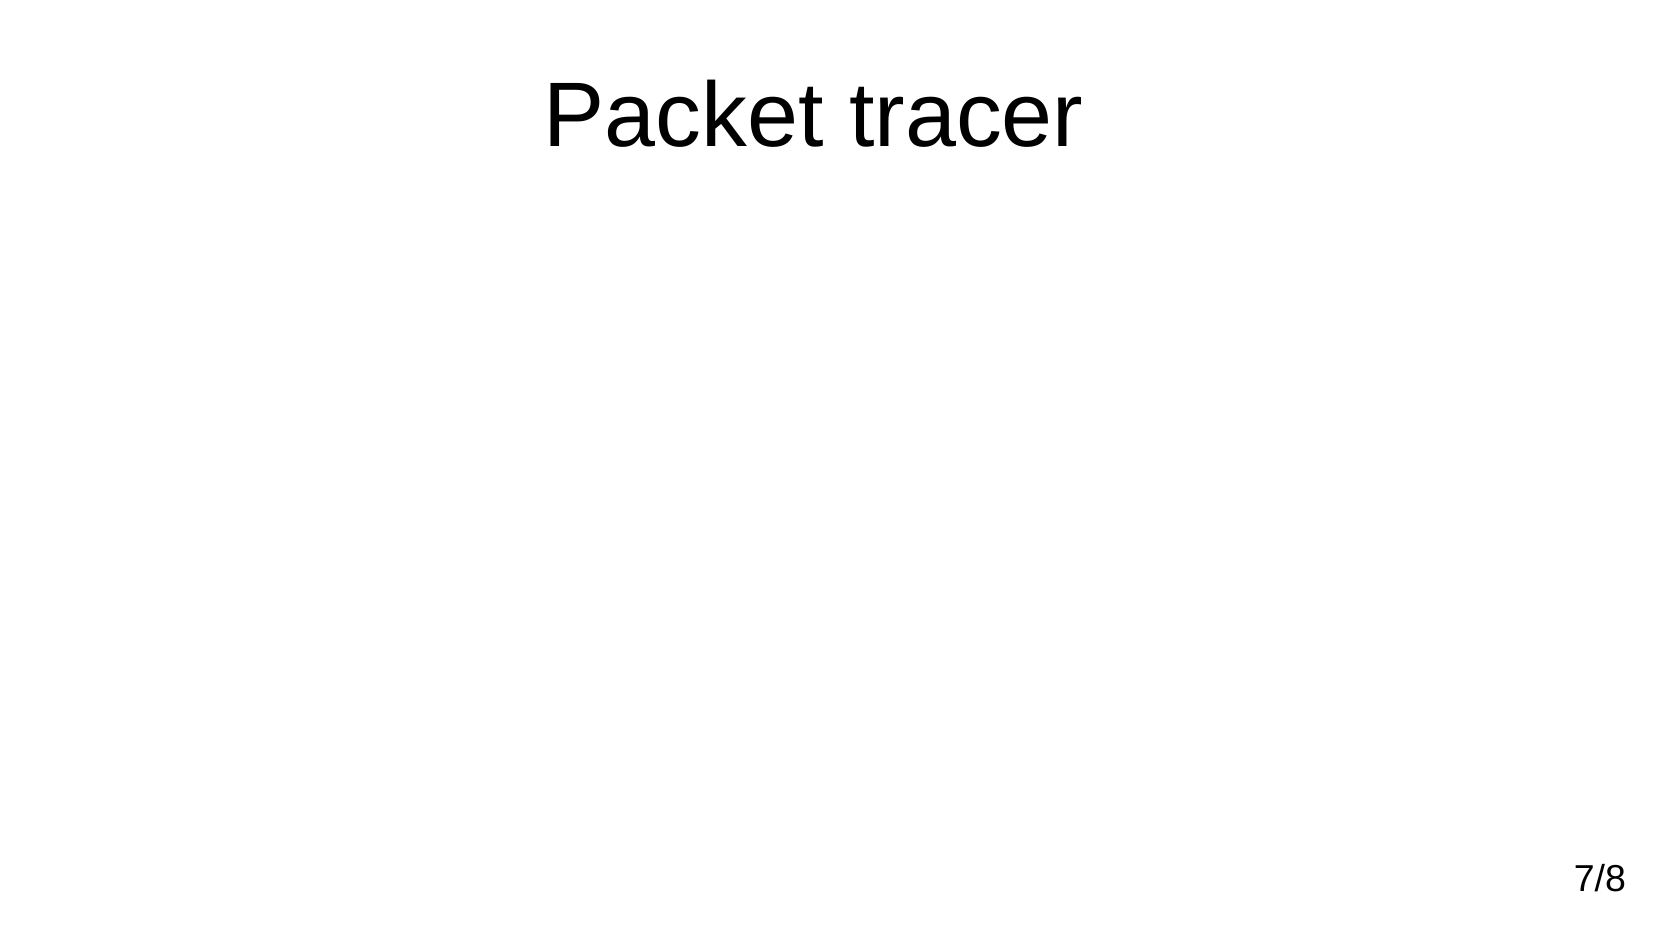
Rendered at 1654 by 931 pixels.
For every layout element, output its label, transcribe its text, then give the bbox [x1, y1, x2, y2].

text_box <numéro>/<nombre> [1559, 850, 1654, 921]
title Packet tracer [82, 37, 1571, 193]
